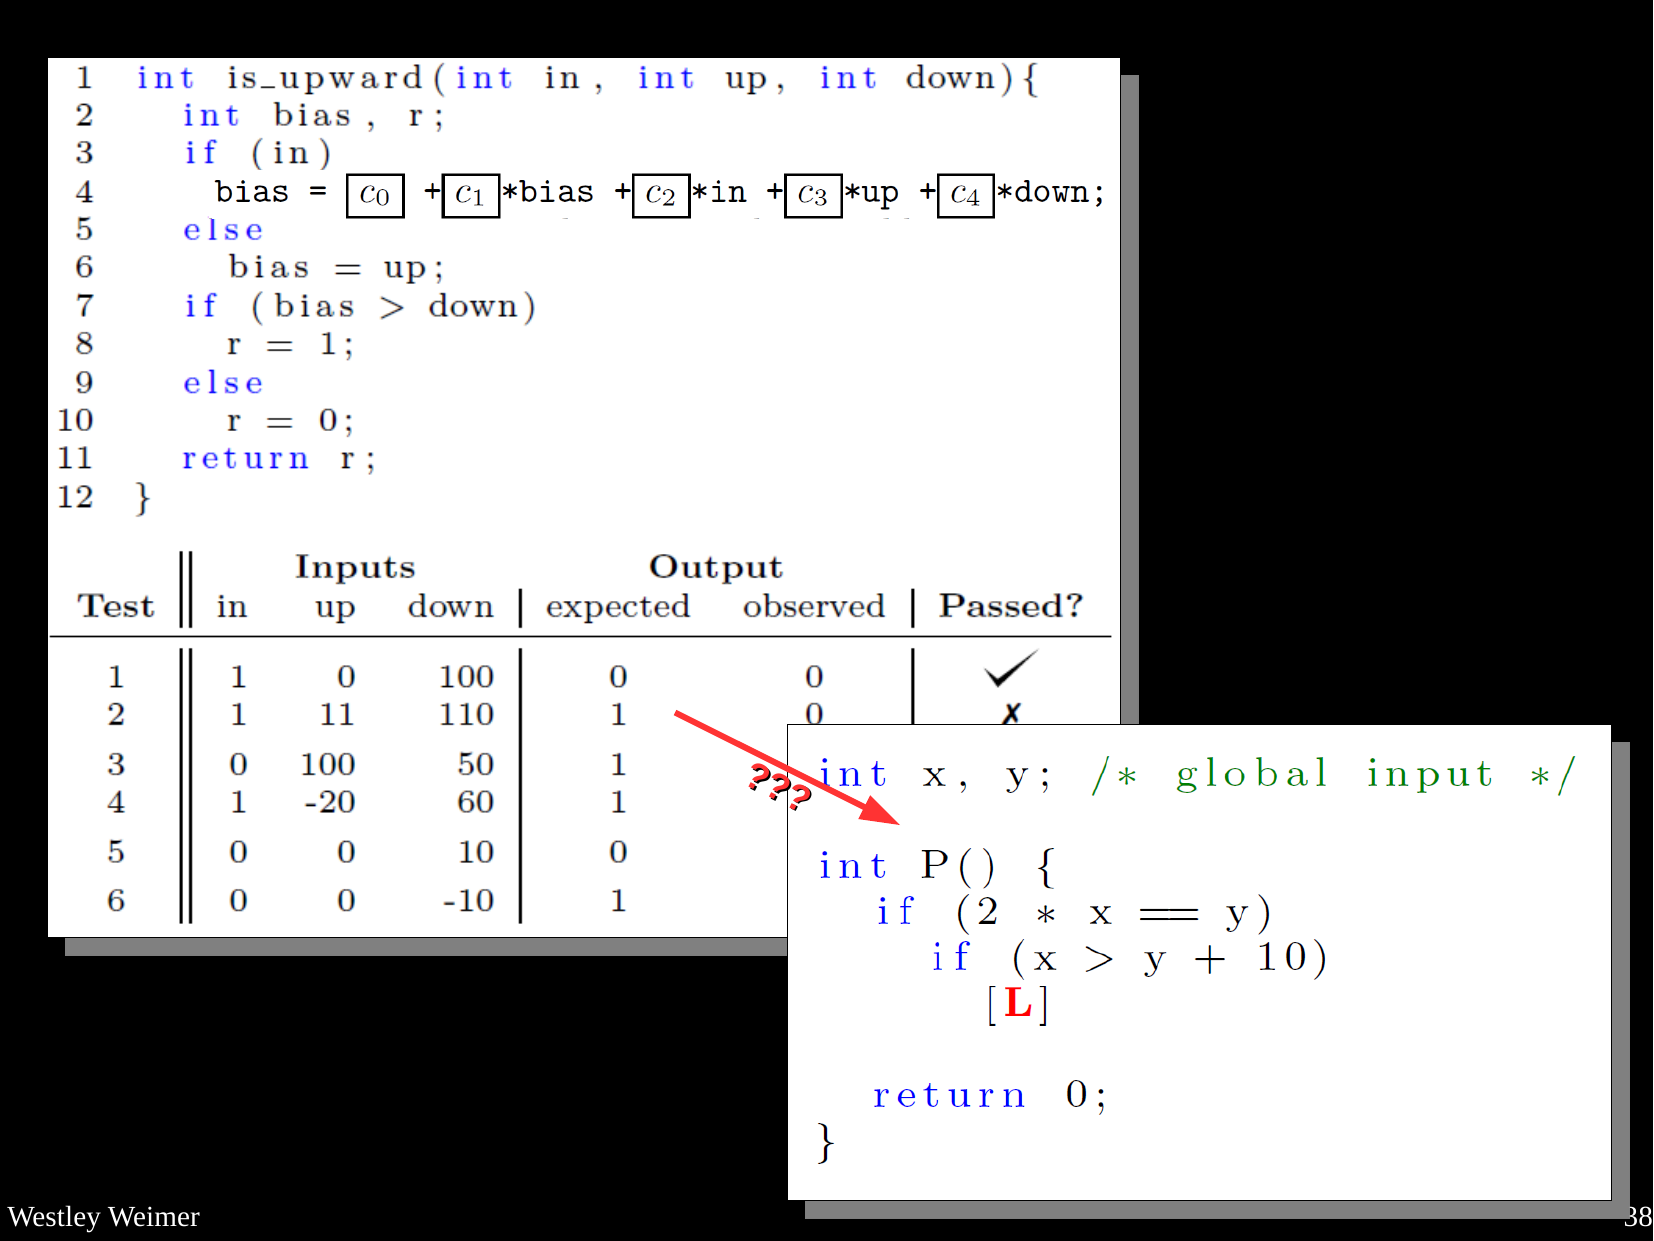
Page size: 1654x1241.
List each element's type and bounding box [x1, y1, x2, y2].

picture [47, 57, 1612, 1201]
